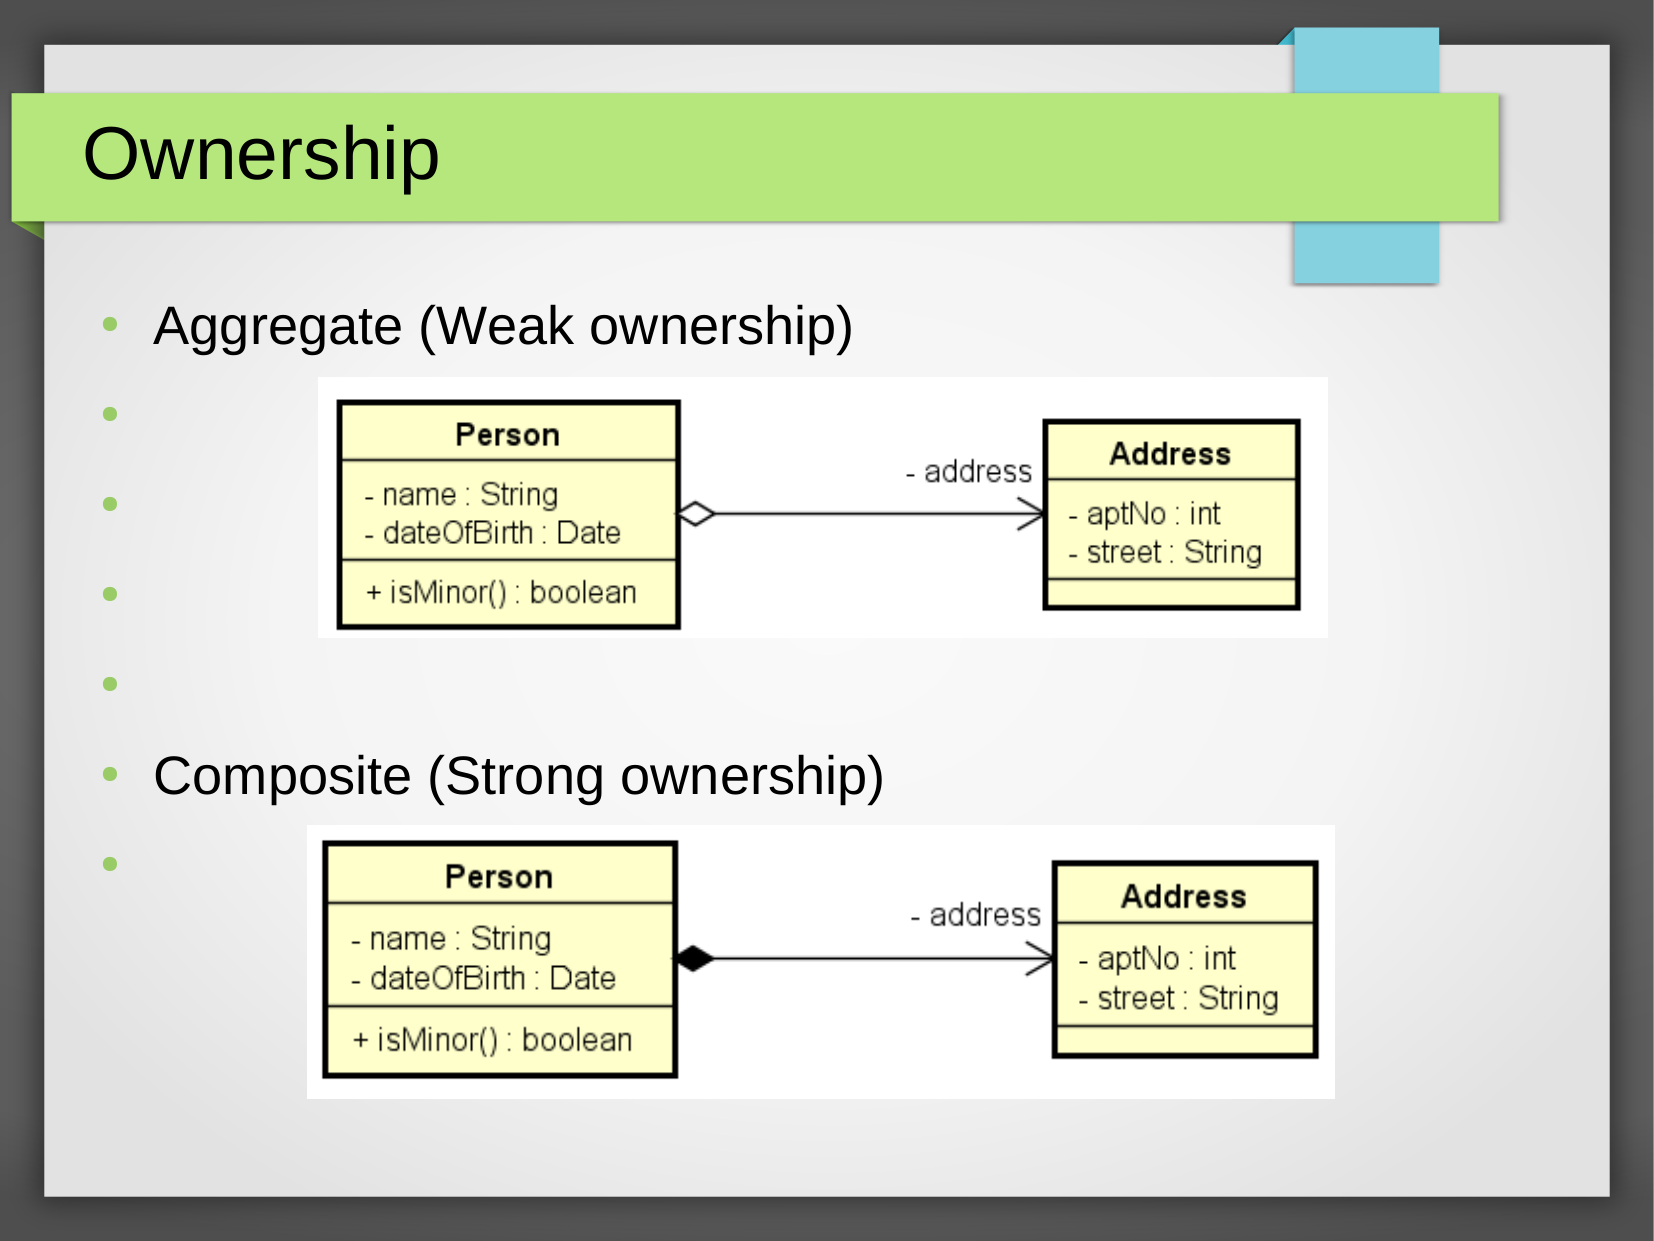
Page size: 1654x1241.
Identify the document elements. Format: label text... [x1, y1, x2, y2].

list Aggregate (Weak ownership) Composite (Strong ownership) [82, 295, 1571, 1015]
picture [0, 0, 1654, 1241]
title Ownership [82, 94, 1264, 213]
